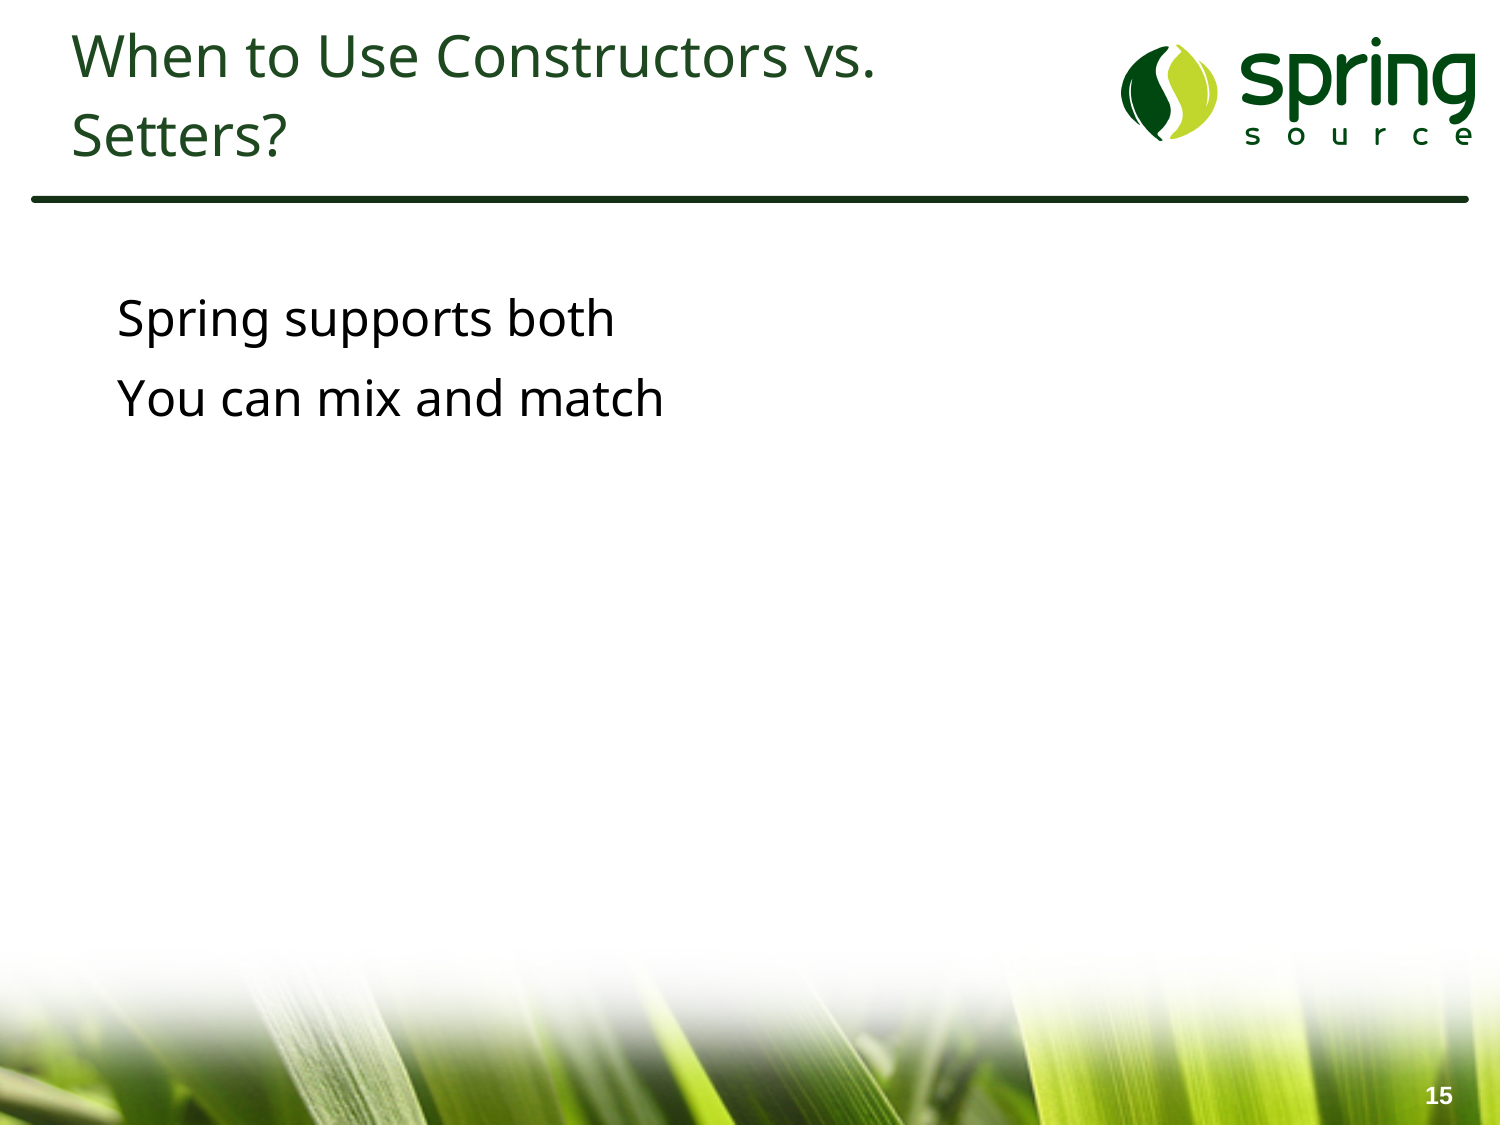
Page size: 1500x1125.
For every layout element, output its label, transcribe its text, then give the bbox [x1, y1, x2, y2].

title When to Use Constructors vs. Setters? [56, 13, 1089, 176]
picture [0, 944, 1500, 1125]
picture [1121, 37, 1475, 145]
list Spring supports both You can mix and match [103, 275, 1394, 938]
